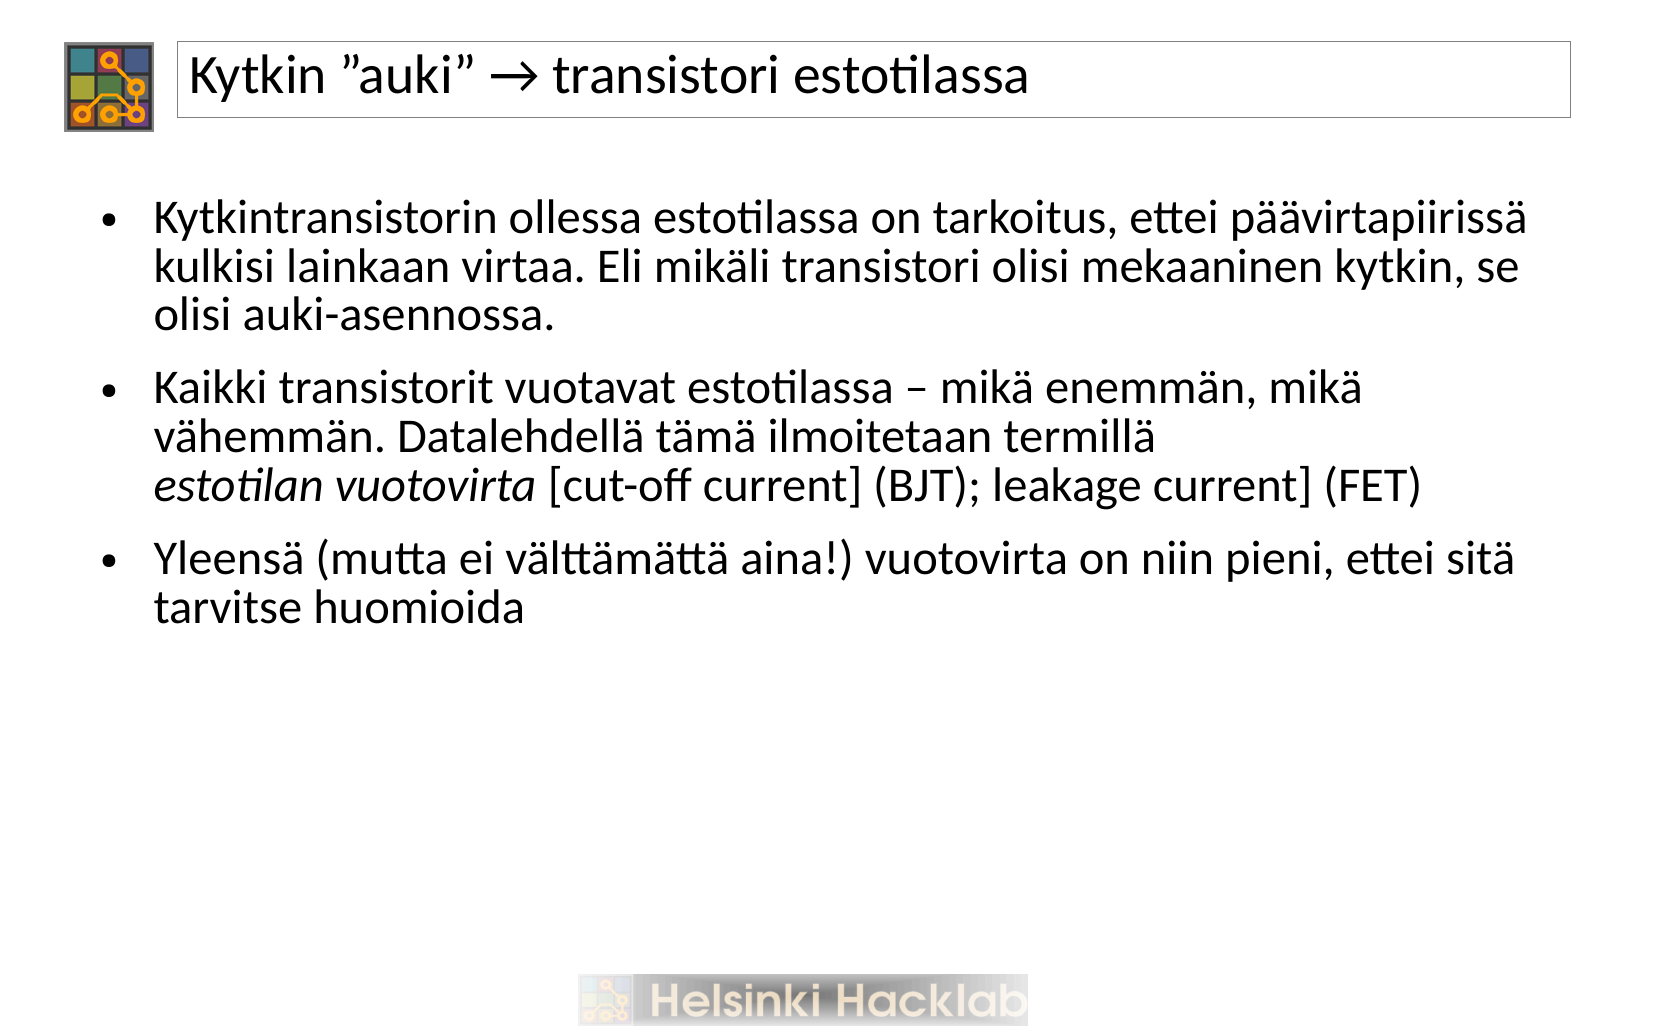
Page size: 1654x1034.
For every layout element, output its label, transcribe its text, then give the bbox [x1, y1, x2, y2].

title Kytkin ”auki” → transistori estotilassa [177, 41, 1571, 118]
list Kytkintransistorin ollessa estotilassa on tarkoitus, ettei päävirtapiirissä kulkisi lainkaan virtaa. Eli mikäli transistori olisi mekaaninen kytkin, se olisi auki-asennossa. Kaikki transistorit vuotavat estotilassa – mikä enemmän, mikä vähemmän. Datalehdellä tämä ilmoitetaan termillä estotilan vuotovirta [cut-off current] (BJT); leakage current] (FET) Yleensä (mutta ei välttämättä aina!) vuotovirta on niin pieni, ettei sitä tarvitse huomioida [82, 196, 1571, 945]
picture [64, 42, 154, 132]
